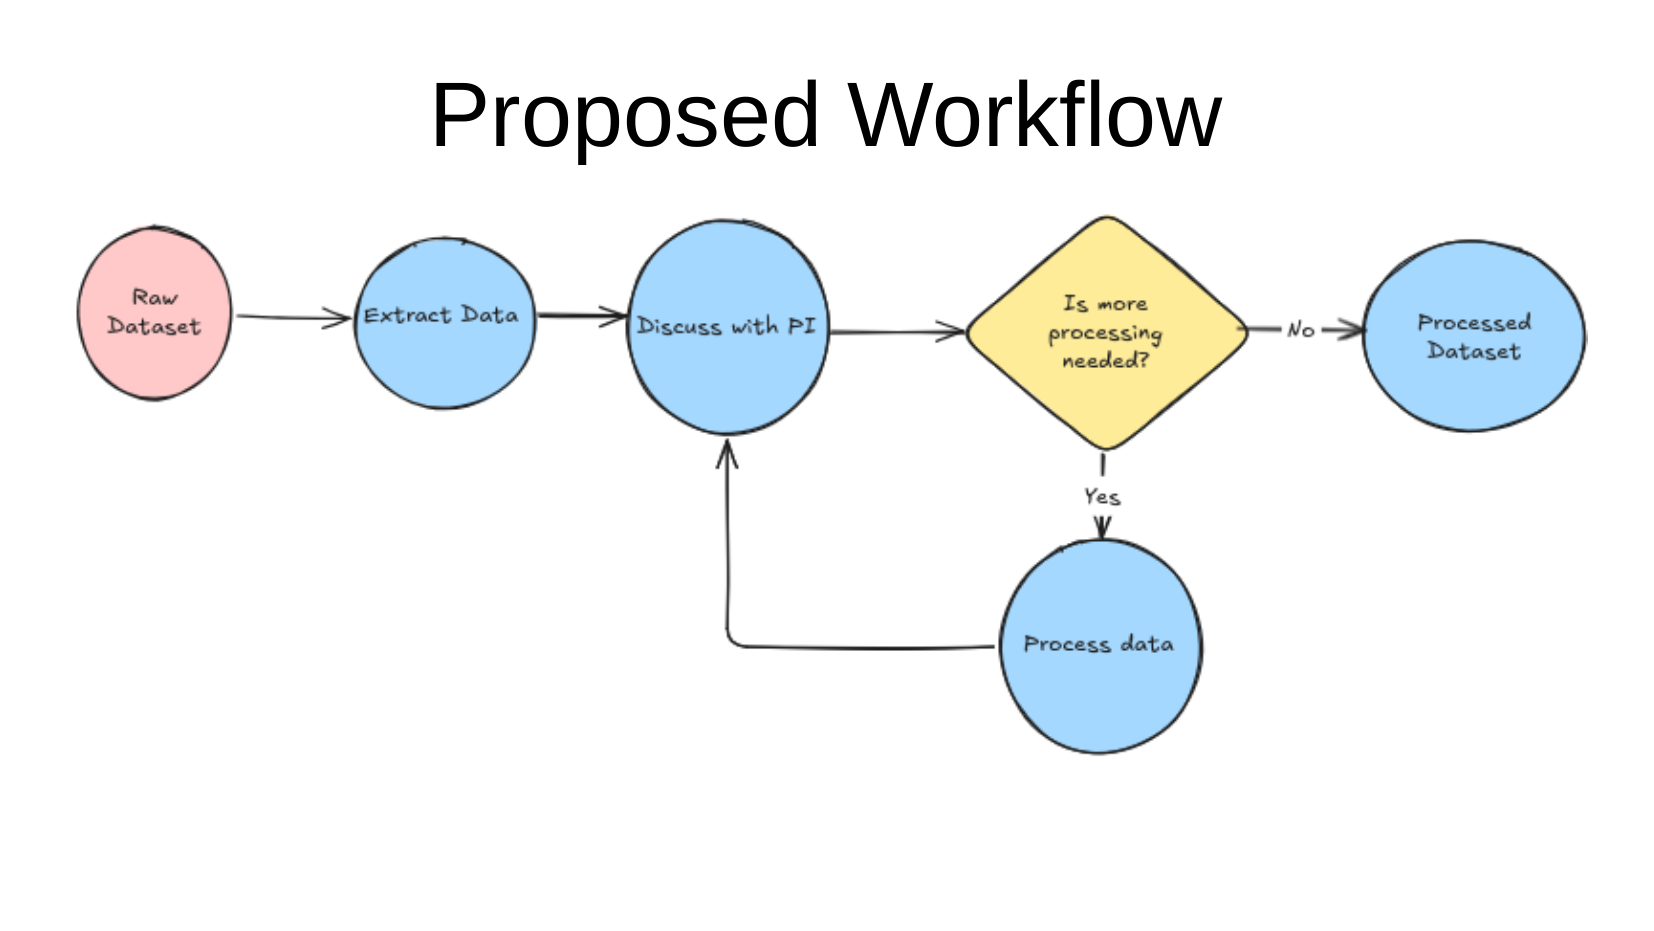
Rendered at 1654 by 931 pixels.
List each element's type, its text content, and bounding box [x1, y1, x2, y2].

picture [37, 192, 1588, 826]
title Proposed Workflow [82, 37, 1571, 192]
